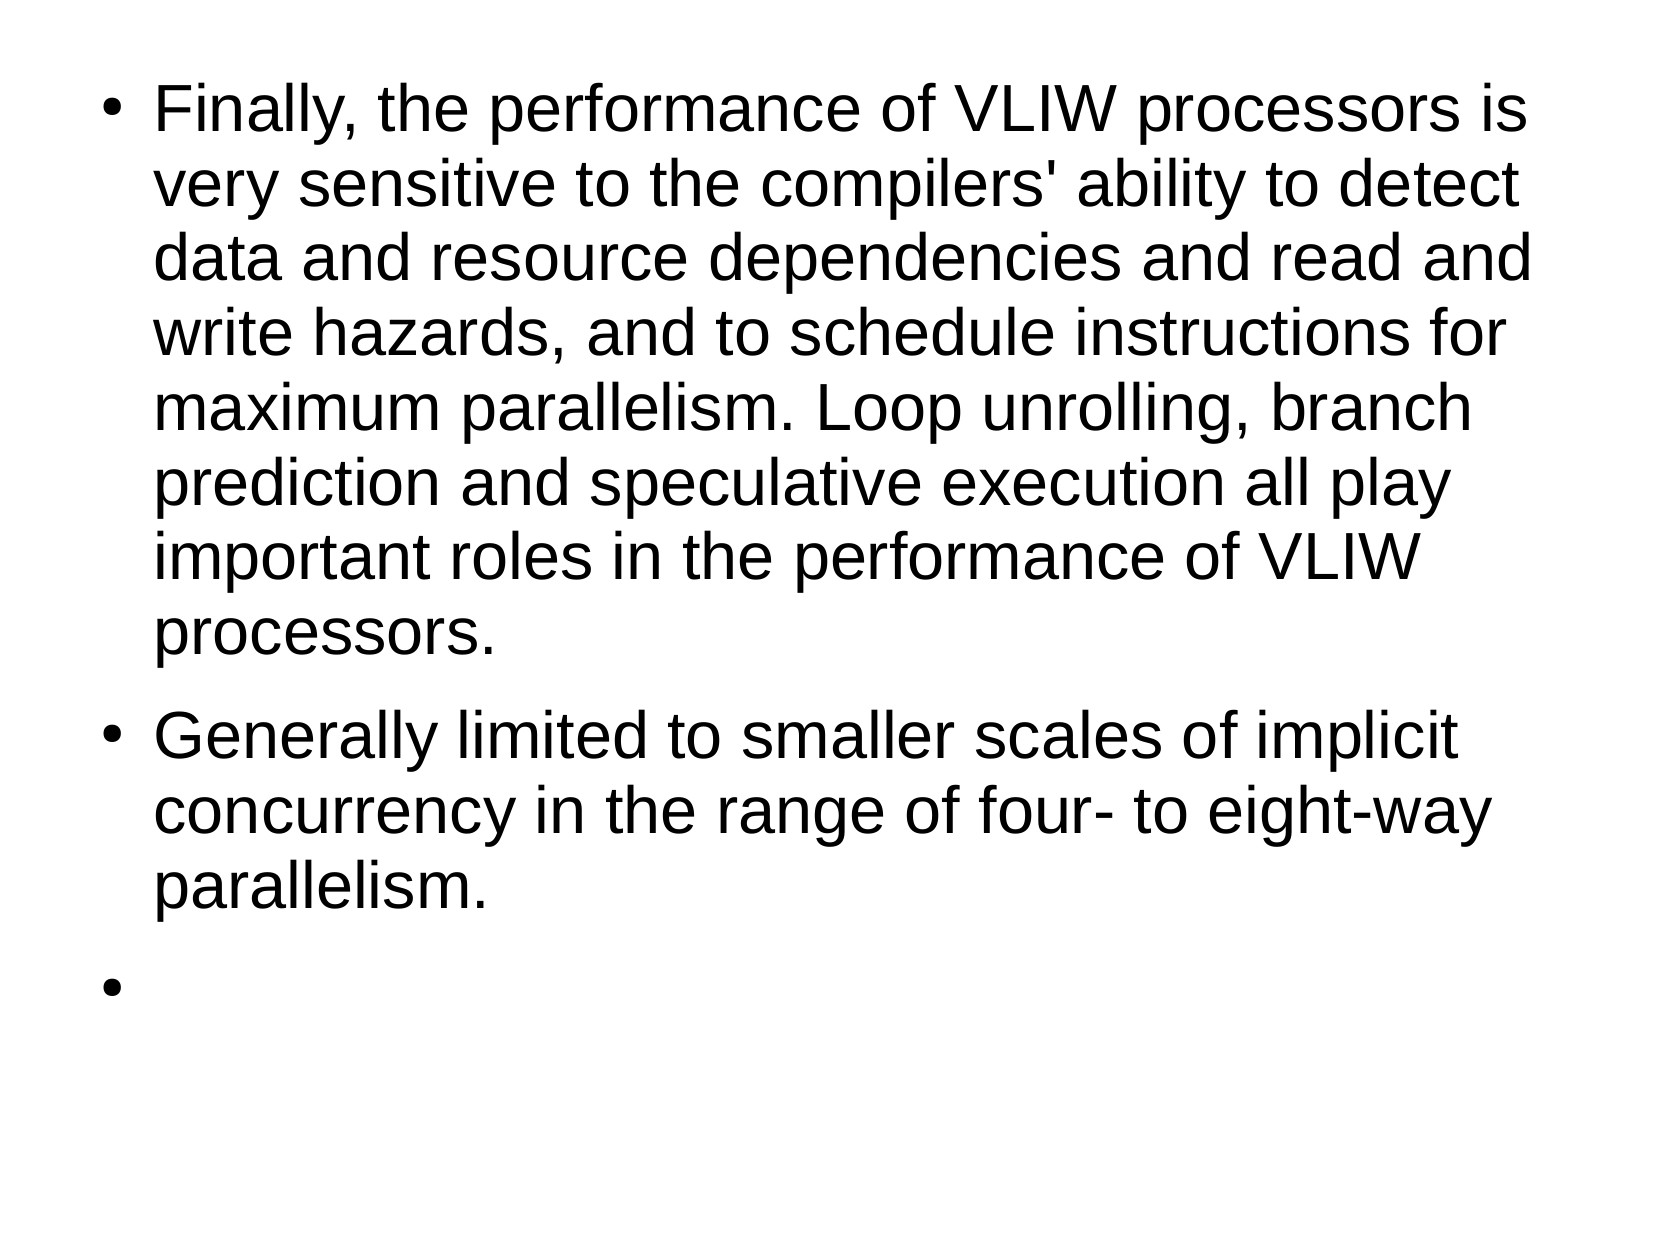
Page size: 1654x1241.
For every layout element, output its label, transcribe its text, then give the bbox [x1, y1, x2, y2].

list Finally, the performance of VLIW processors is very sensitive to the compilers' ability to detect data and resource dependencies and read and write hazards, and to schedule instructions for maximum parallelism. Loop unrolling, branch prediction and speculative execution all play important roles in the performance of VLIW processors. Generally limited to smaller scales of implicit concurrency in the range of four- to eight-way parallelism. [82, 70, 1538, 1170]
